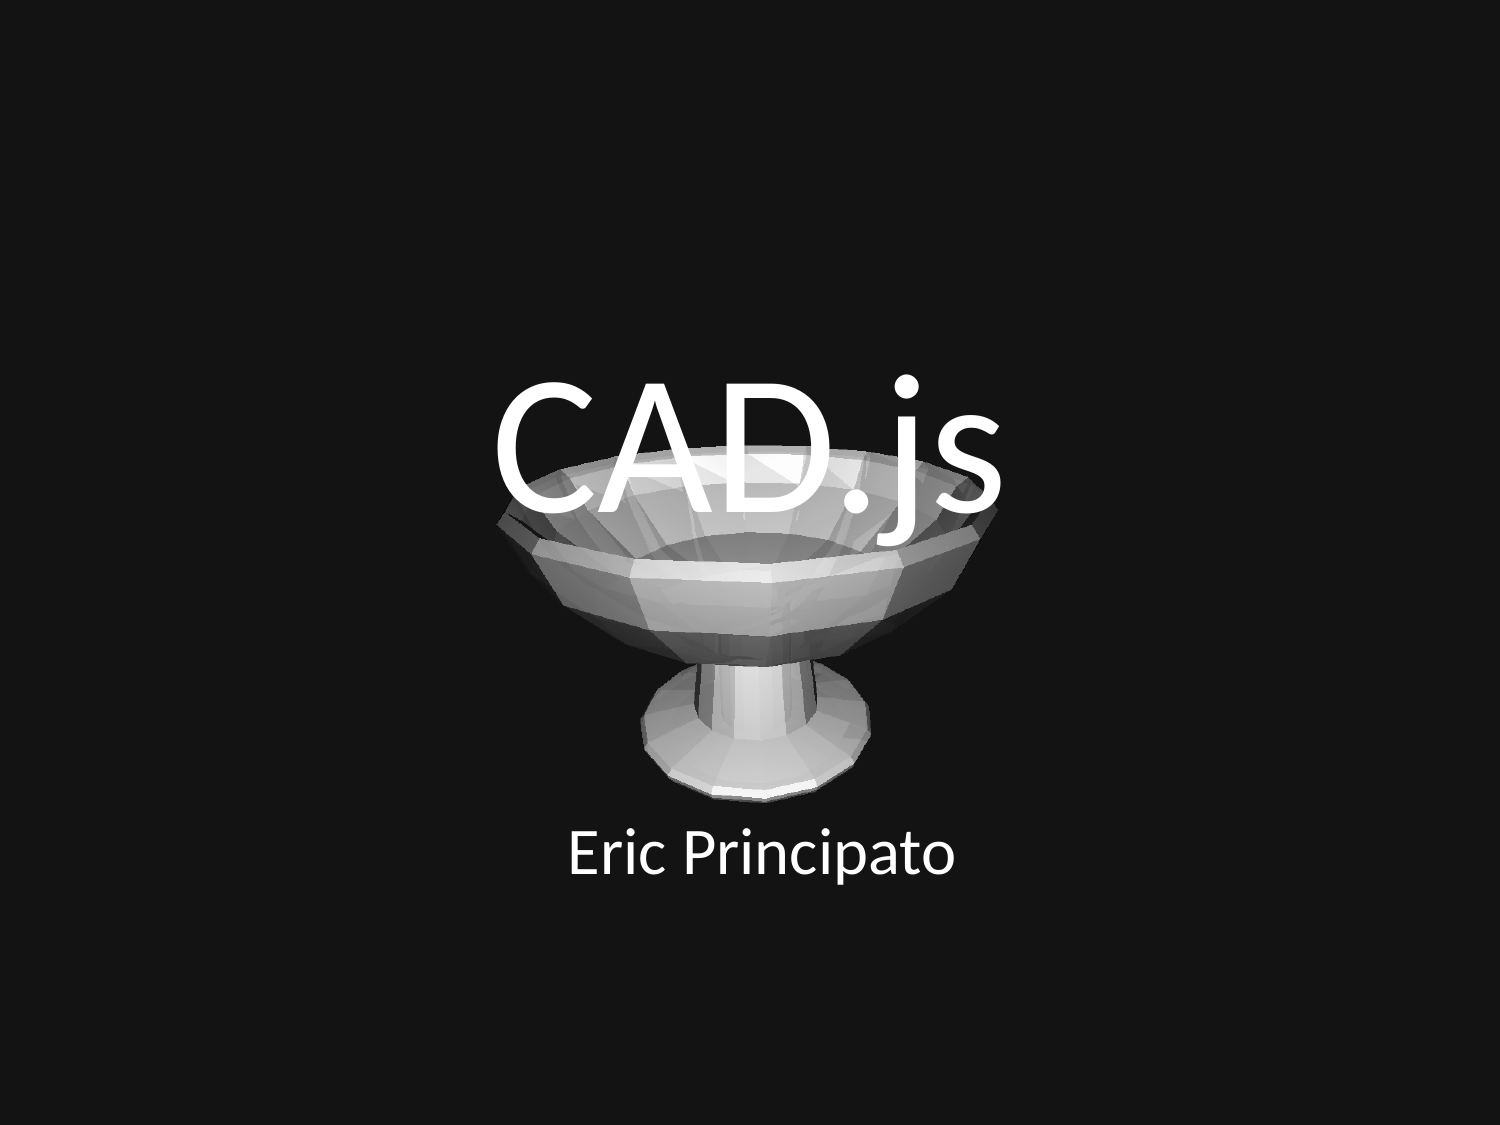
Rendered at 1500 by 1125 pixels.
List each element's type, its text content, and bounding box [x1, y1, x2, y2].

subtitle Eric Principato [237, 800, 1288, 1088]
picture [458, 591, 1050, 800]
title CAD.js [112, 275, 1388, 591]
